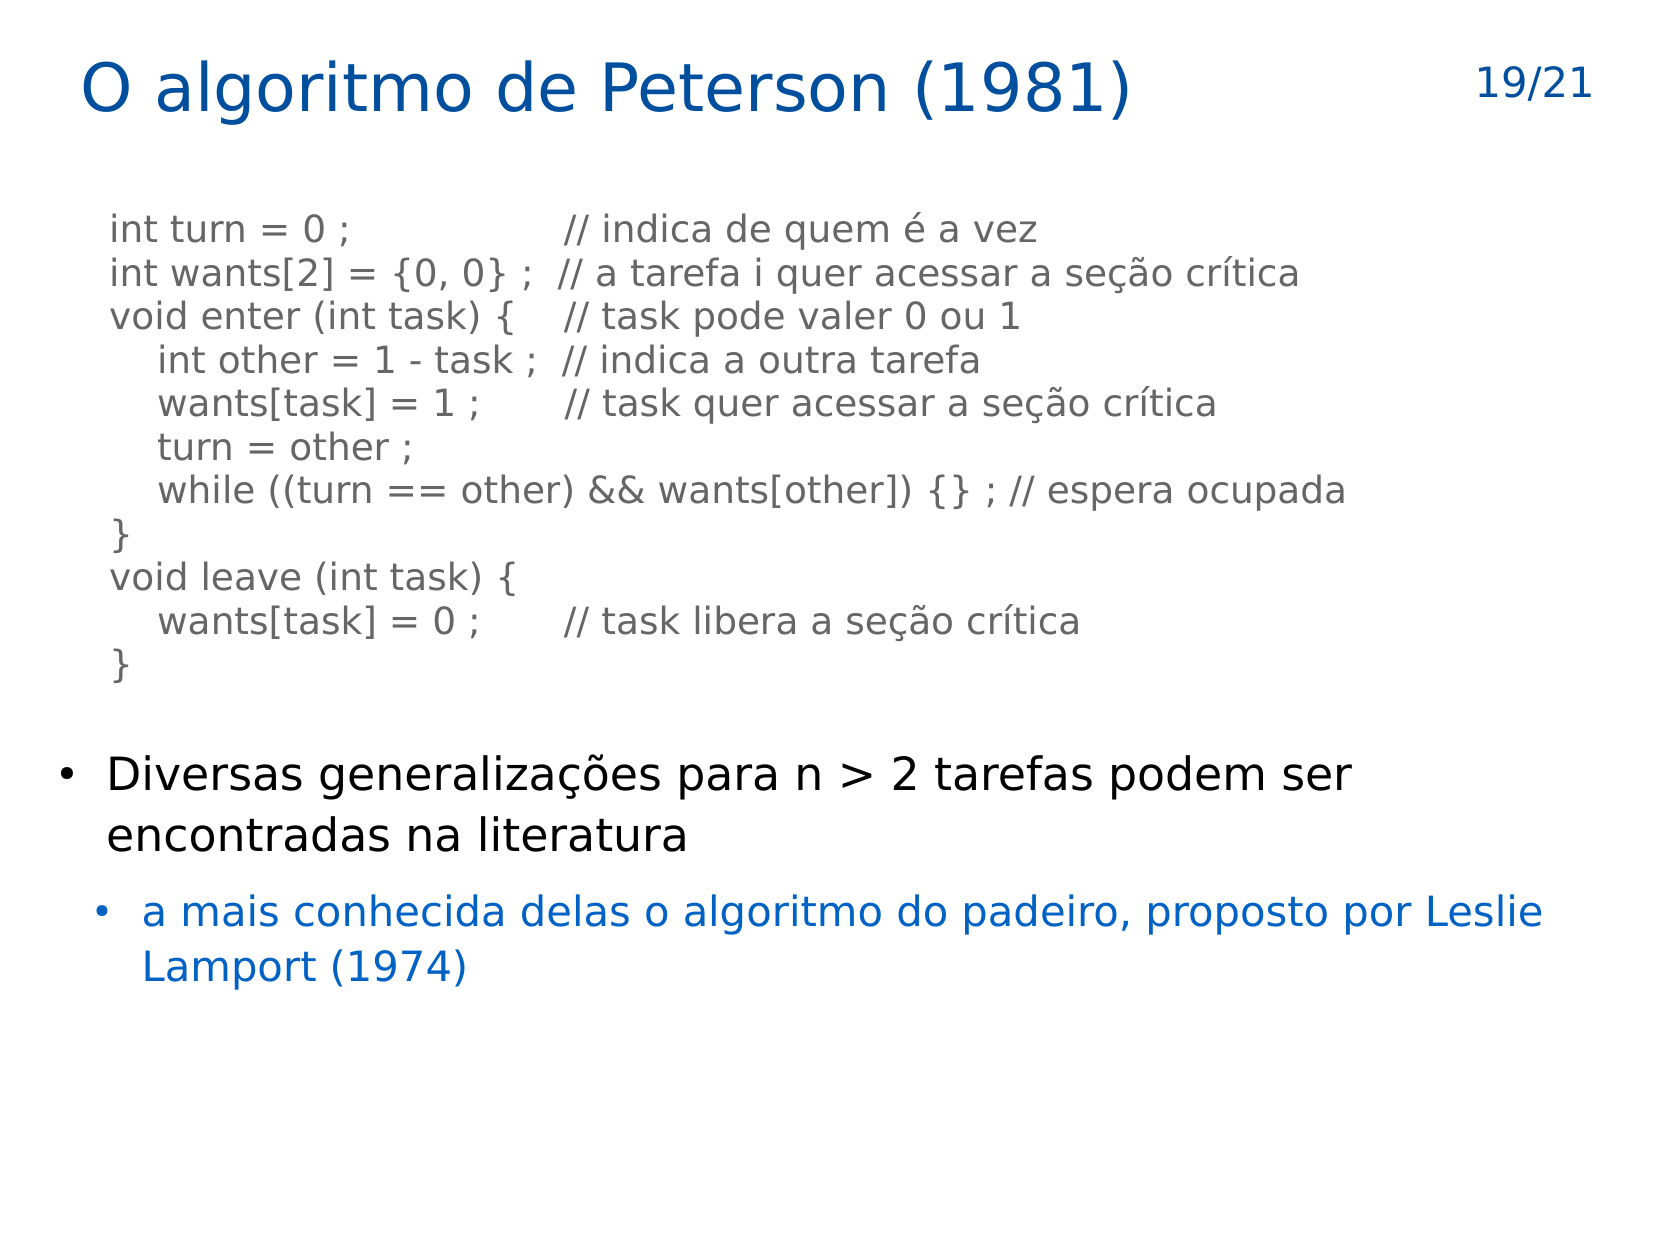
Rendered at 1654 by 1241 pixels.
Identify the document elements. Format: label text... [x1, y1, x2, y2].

title O algoritmo de Peterson (1981) [59, 29, 1625, 148]
list Diversas generalizações para n > 2 tarefas podem ser encontradas na literatura a mais conhecida delas o algoritmo do padeiro, proposto por Leslie Lamport (1974) [59, 739, 1595, 1211]
text_box int turn = 0 ; // indica de quem é a vez int wants[2] = {0, 0} ; // a tarefa i quer acessar a seção crítica void enter (int task) { // task pode valer 0 ou 1 int other = 1 - task ; // indica a outra tarefa wants[task] = 1 ; // task quer acessar a seção crítica turn = other ; while ((turn == other) && wants[other]) {} ; // espera ocupada } void leave (int task) { wants[task] = 0 ; // task libera a seção crítica } [94, 200, 1610, 695]
